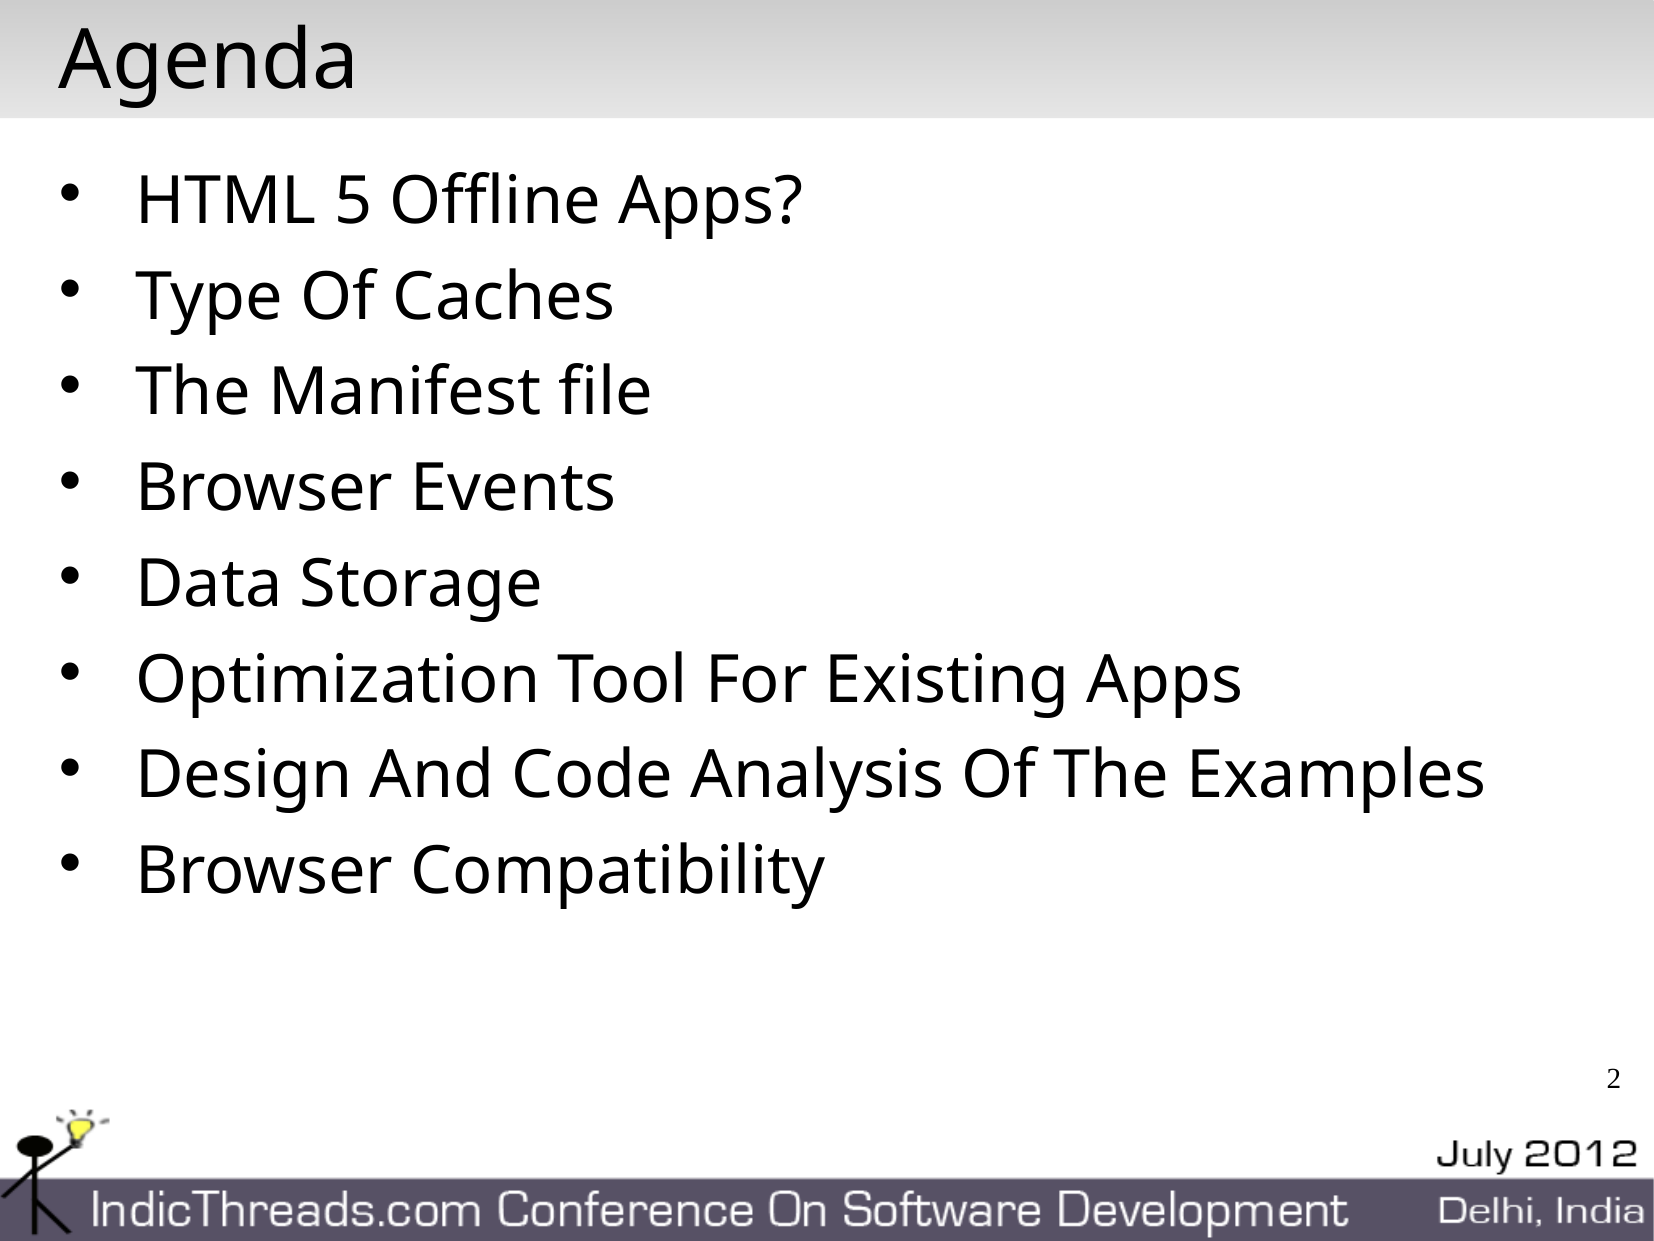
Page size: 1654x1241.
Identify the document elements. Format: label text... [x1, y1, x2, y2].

title Agenda [59, 1, 1593, 107]
picture [0, 118, 1654, 1241]
list HTML 5 Offline Apps? Type Of Caches The Manifest file Browser Events Data Storage Optimization Tool For Existing Apps Design And Code Analysis Of The Examples Browser Compatibility [59, 153, 1593, 1112]
